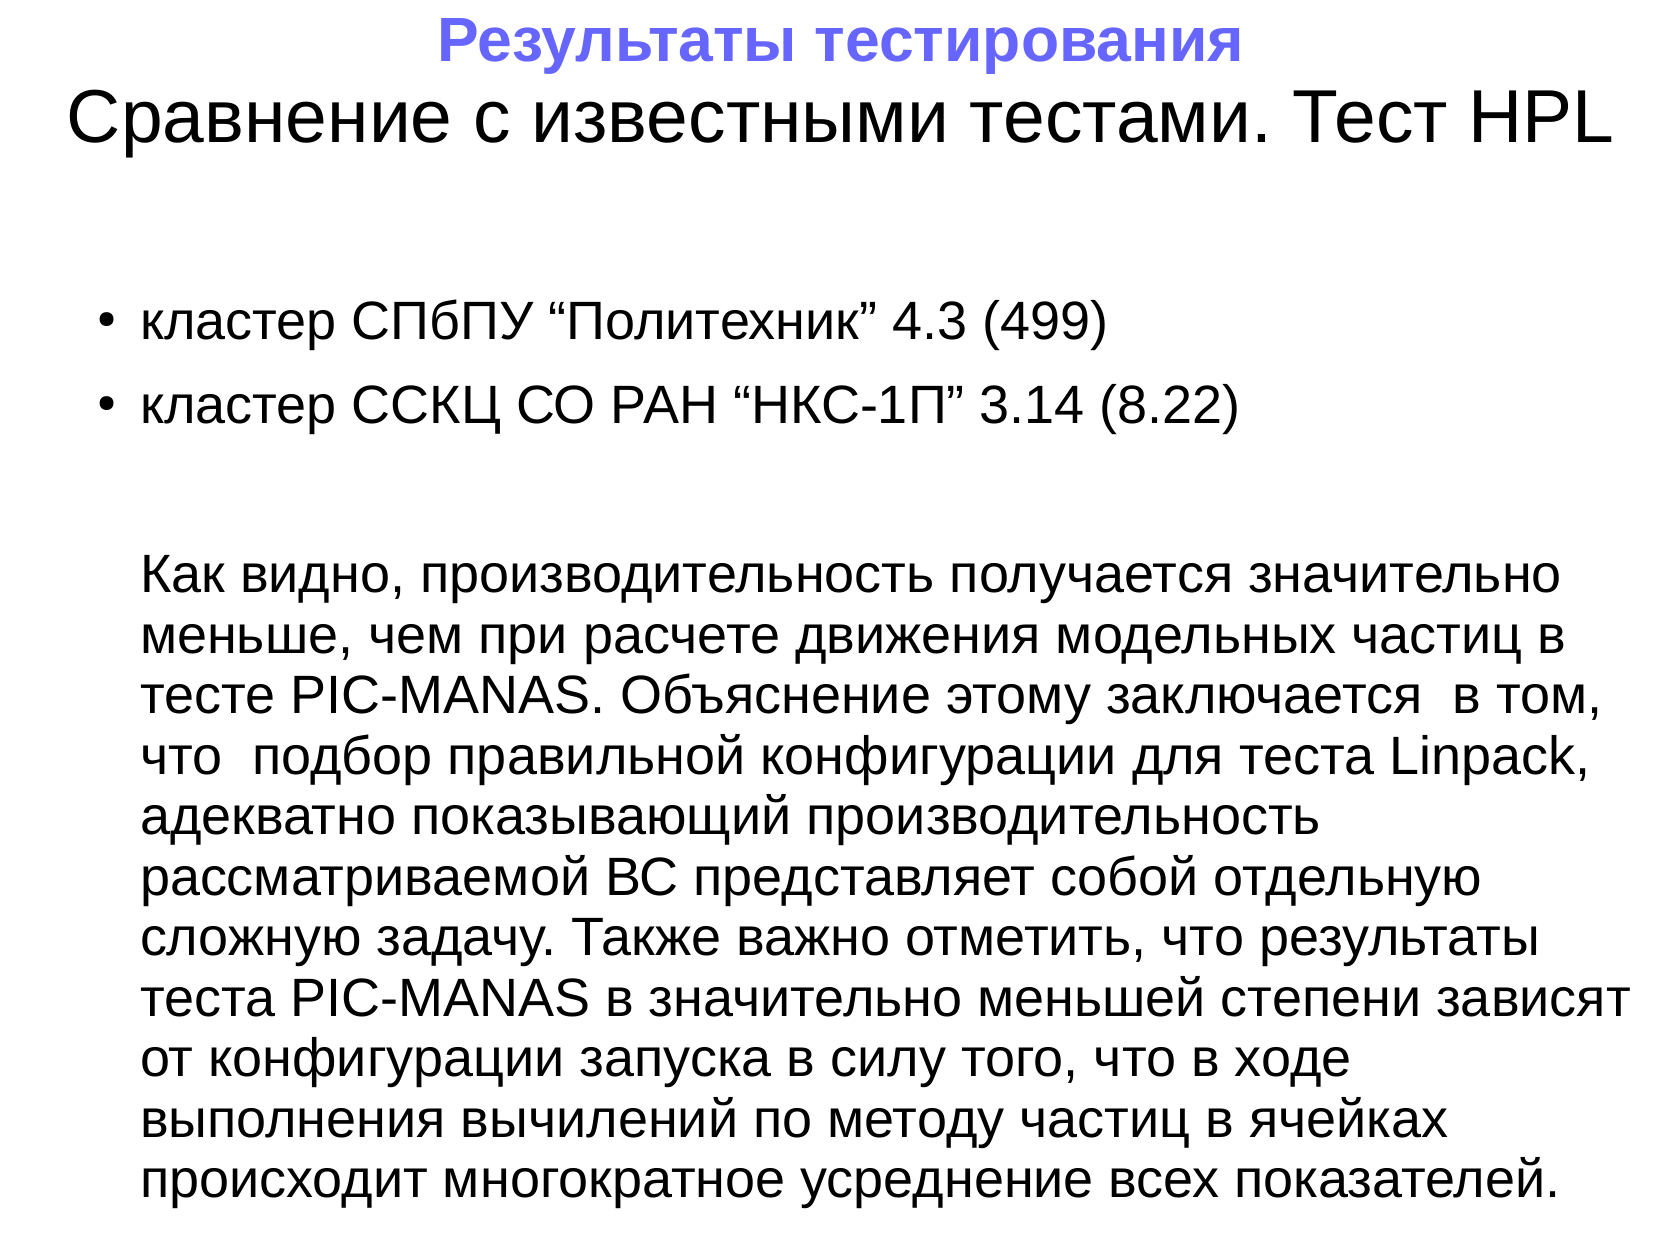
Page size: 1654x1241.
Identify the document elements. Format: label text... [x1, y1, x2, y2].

list кластер СПбПУ “Политехник” 4.3 (499) кластер ССКЦ СО РАН “НКС-1П” 3.14 (8.22) Как видно, производительность получается значительно меньше, чем при расчете движения модельных частиц в тесте PIC-MANAS. Объяснение этому заключается в том, что подбор правильной конфигурации для теста Linpack, адекватно показывающий производительность рассматриваемой ВС представляет собой отдельную сложную задачу. Также важно отметить, что результаты теста PIC-MANAS в значительно меньшей степени зависят от конфигурации запуска в силу того, что в ходе выполнения вычилений по методу частиц в ячейках происходит многократное усреднение всех показателей. [82, 290, 1636, 1216]
title Результаты тестирования Сравнение с известными тестами. Тест HPL [64, 0, 1618, 201]
